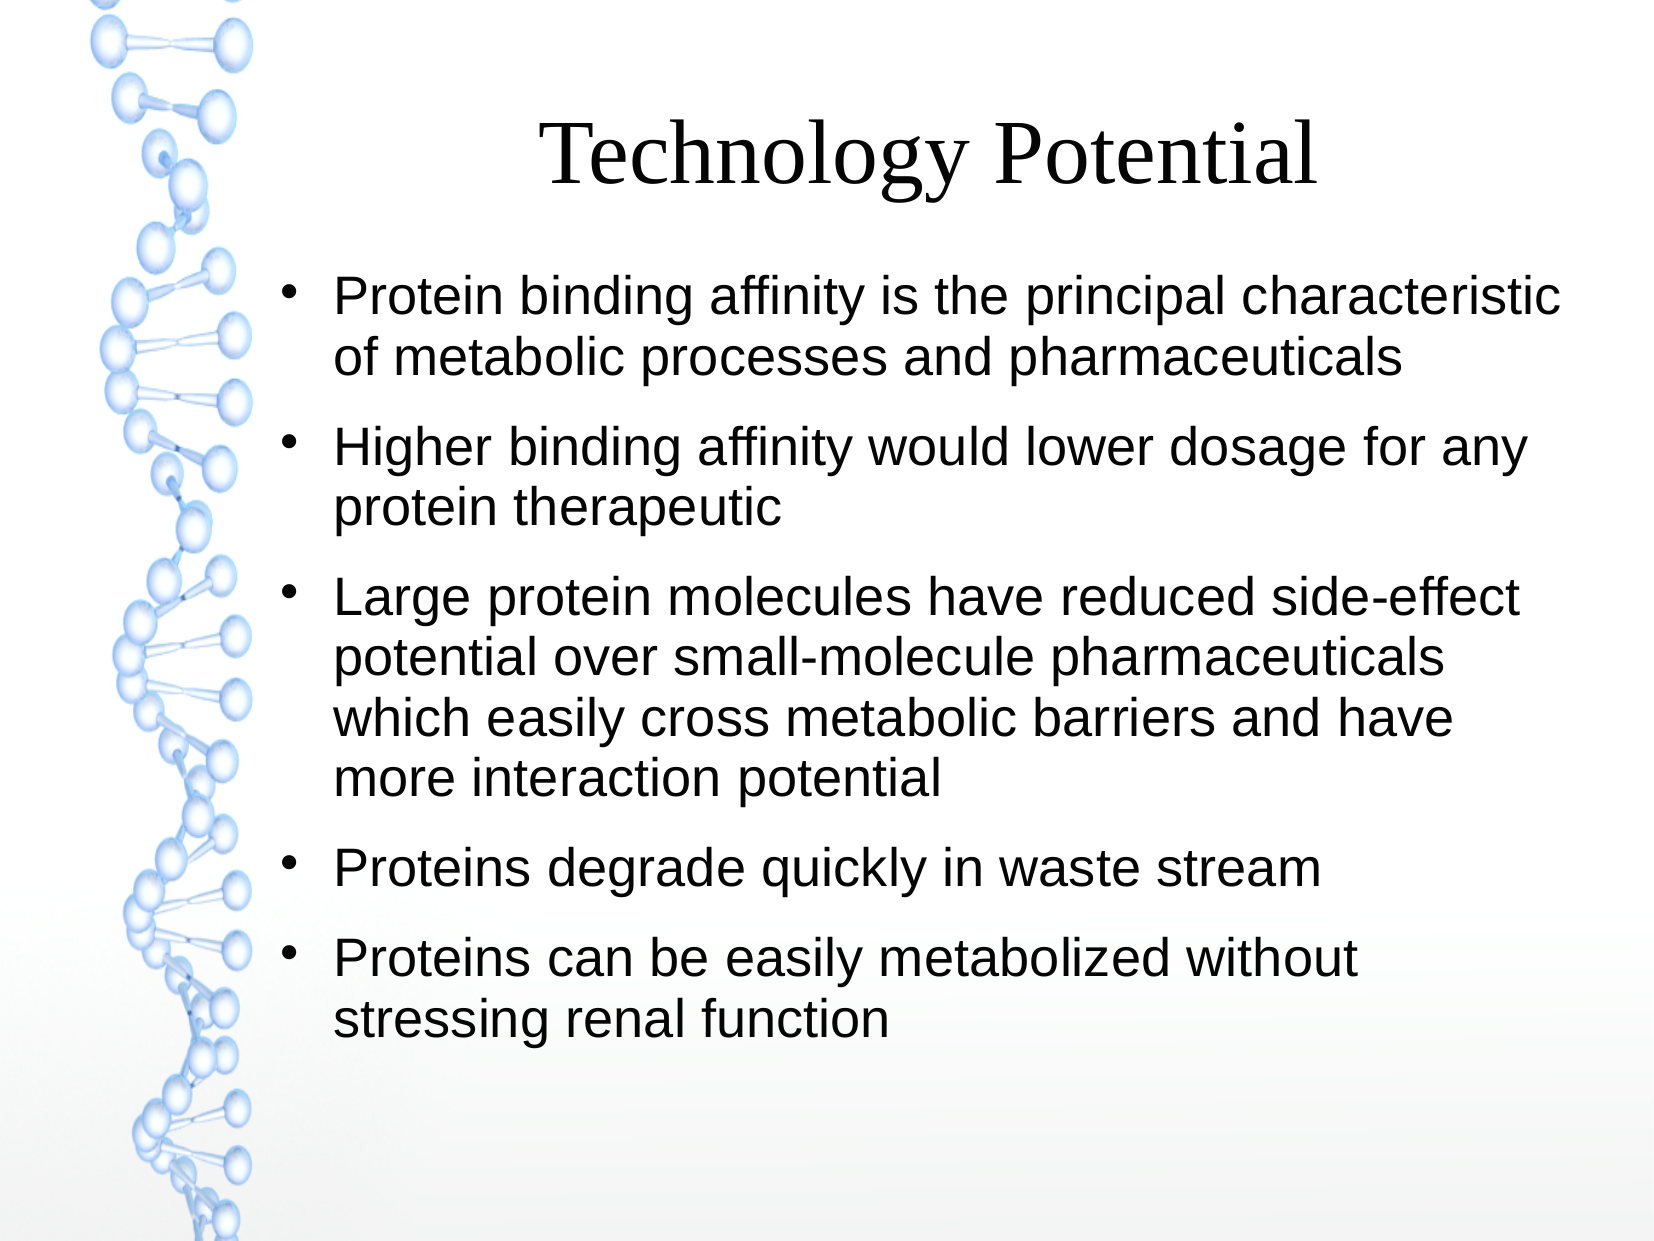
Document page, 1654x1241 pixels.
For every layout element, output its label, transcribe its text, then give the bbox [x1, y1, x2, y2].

title Technology Potential [265, 47, 1595, 252]
picture [0, 0, 1654, 1241]
list Protein binding affinity is the principal characteristic of metabolic processes and pharmaceuticals Higher binding affinity would lower dosage for any protein therapeutic Large protein molecules have reduced side-effect potential over small-molecule pharmaceuticals which easily cross metabolic barriers and have more interaction potential Proteins degrade quickly in waste stream Proteins can be easily metabolized without stressing renal function [262, 262, 1592, 1163]
